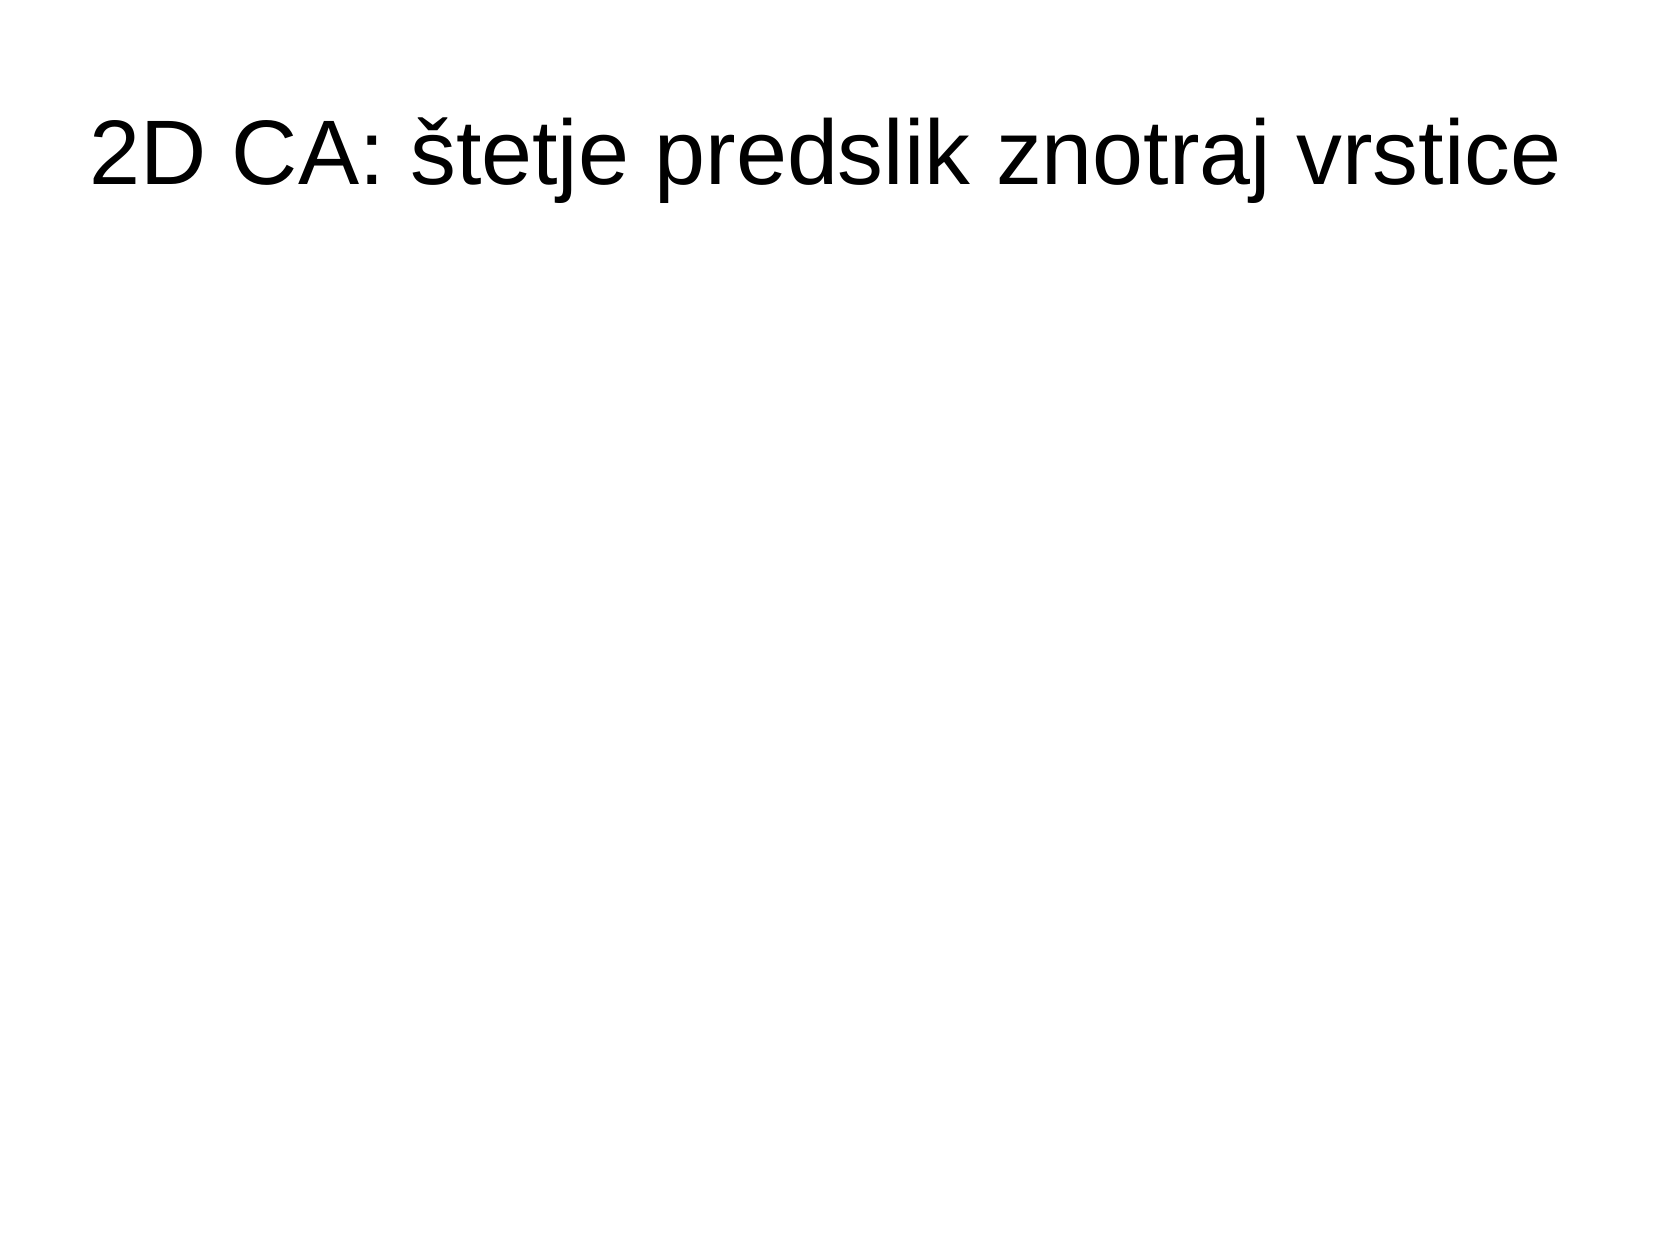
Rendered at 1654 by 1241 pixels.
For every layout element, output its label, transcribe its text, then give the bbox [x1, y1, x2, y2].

title 2D CA: štetje predslik znotraj vrstice [82, 49, 1571, 257]
